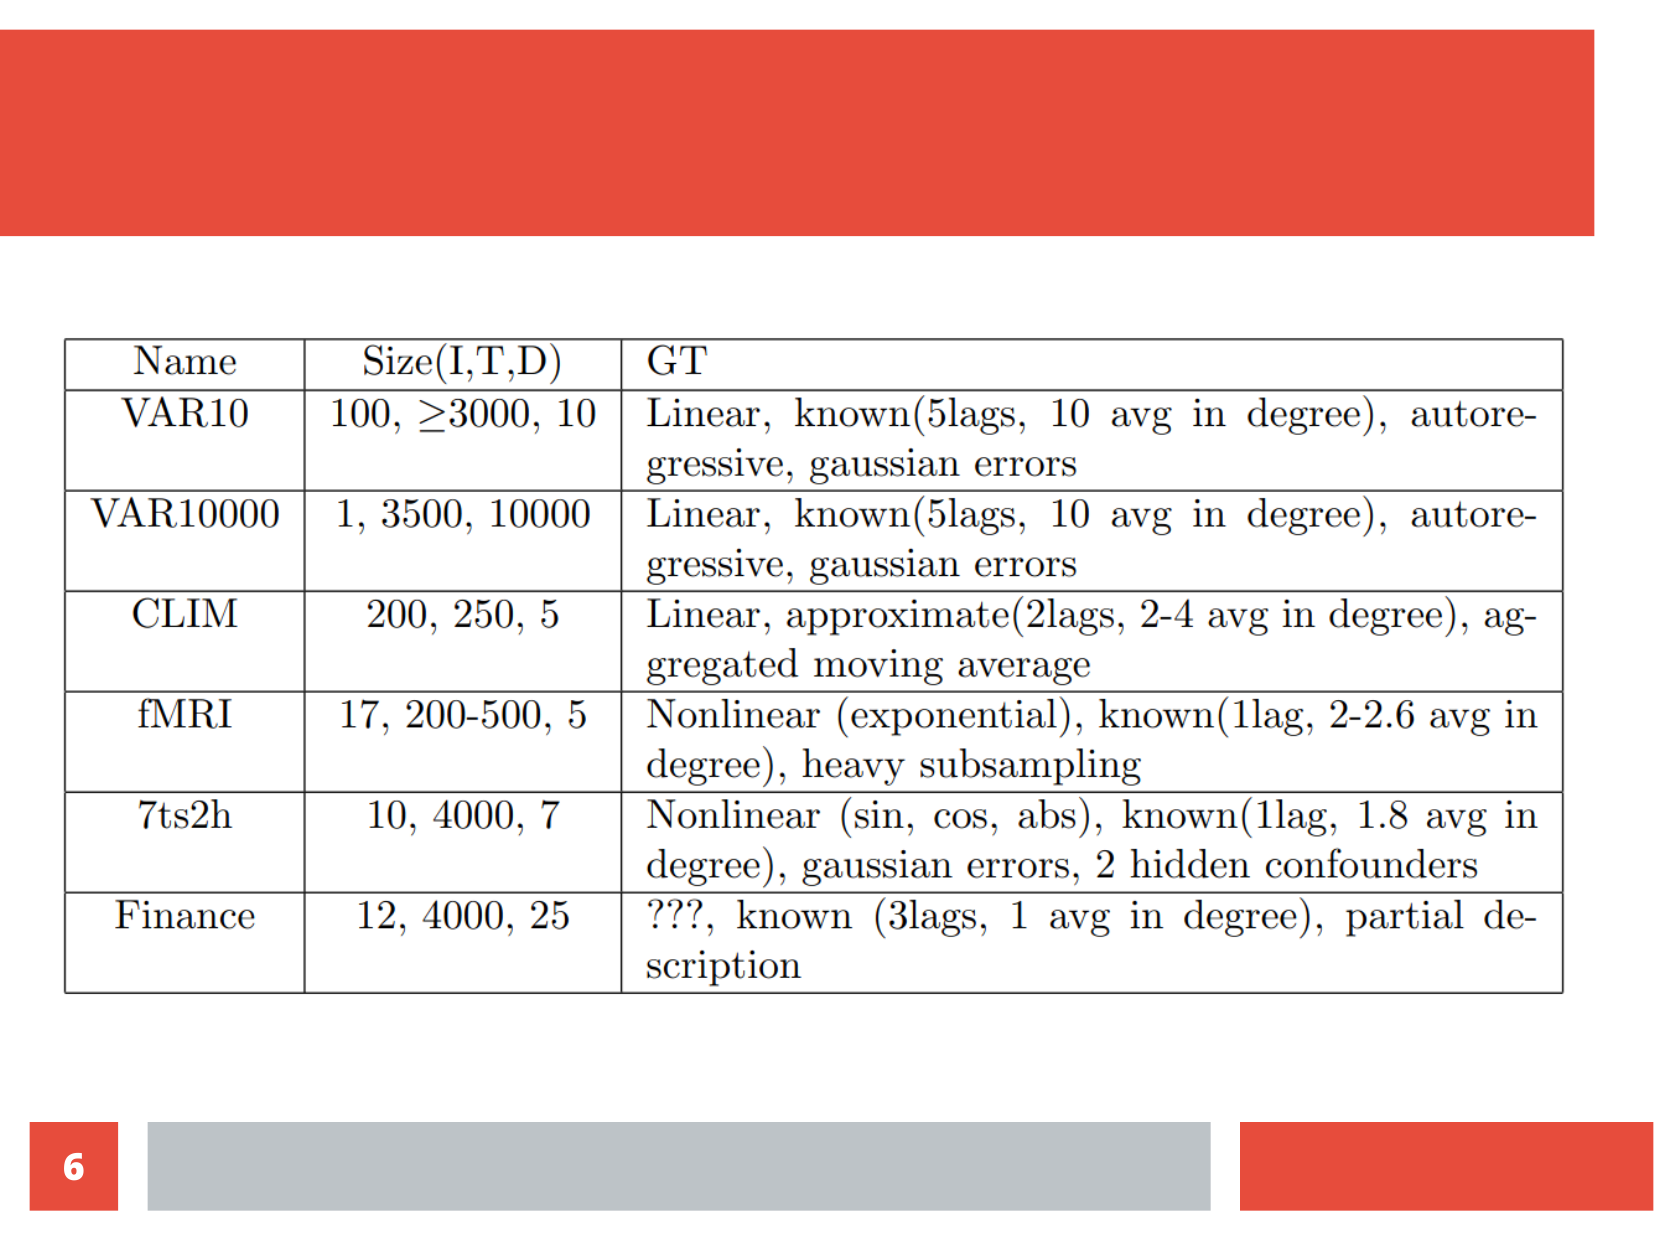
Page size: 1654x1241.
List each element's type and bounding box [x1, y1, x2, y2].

picture [57, 332, 1571, 1004]
